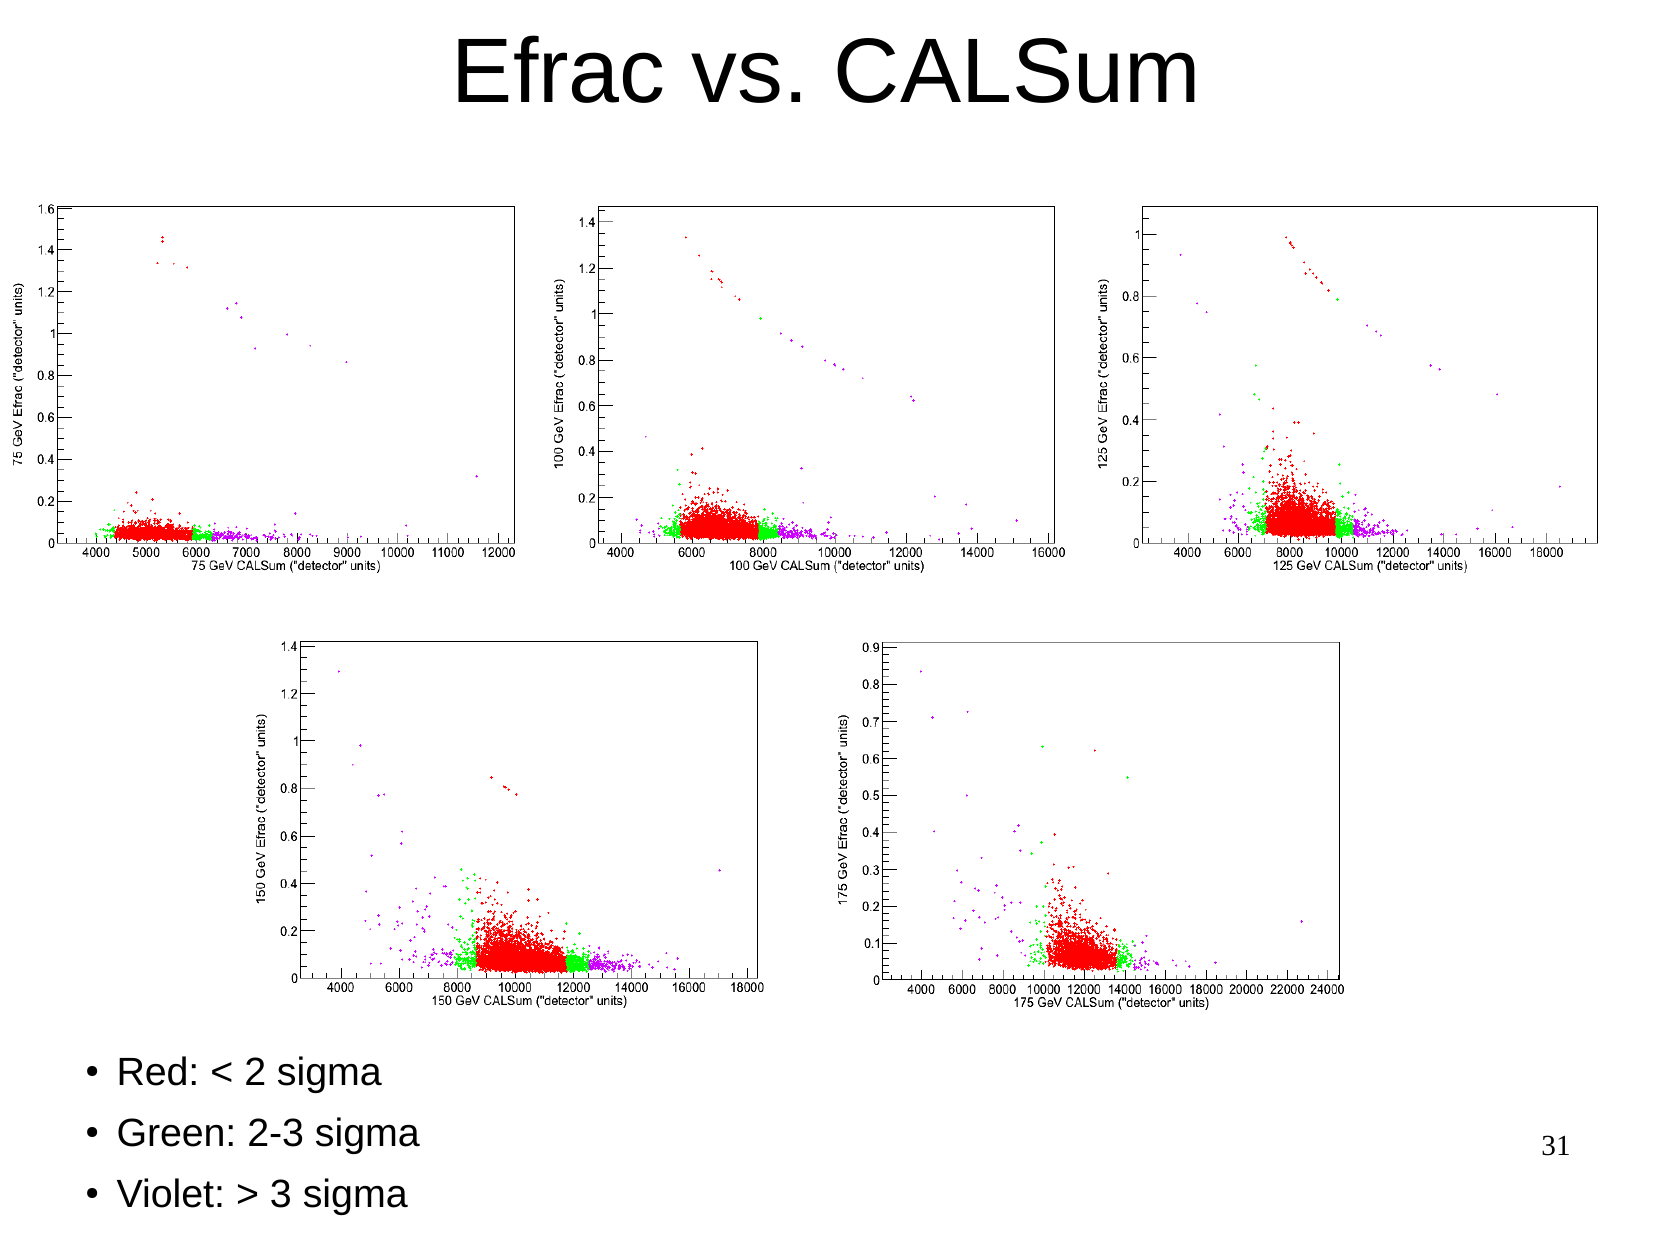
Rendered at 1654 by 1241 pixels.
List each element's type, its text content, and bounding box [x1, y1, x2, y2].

list Red: < 2 sigma Green: 2-3 sigma Violet: > 3 sigma [74, 1050, 1531, 1220]
picture [243, 599, 814, 1021]
picture [825, 599, 1396, 1022]
title Efrac vs. CALSum [82, 0, 1571, 164]
picture [0, 164, 1654, 586]
